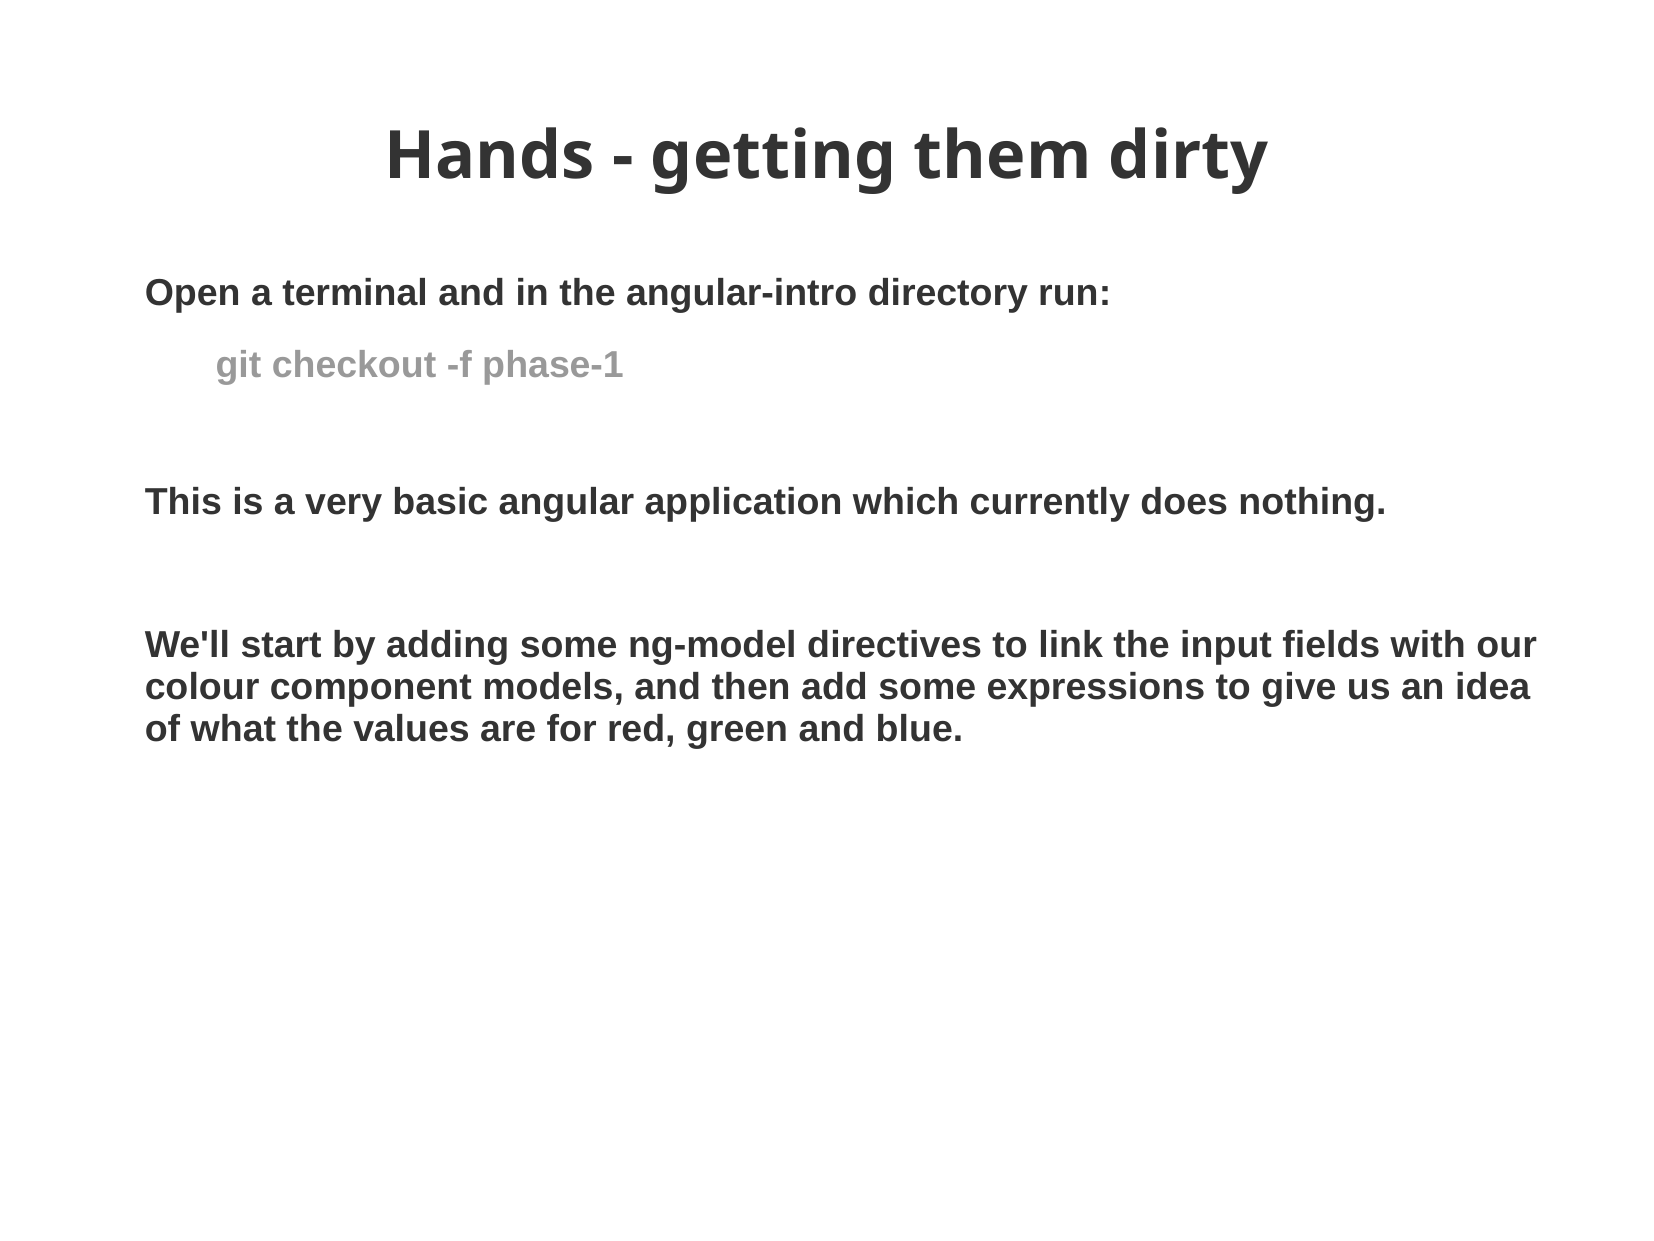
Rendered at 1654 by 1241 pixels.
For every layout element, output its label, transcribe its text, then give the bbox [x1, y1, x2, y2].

title Hands - getting them dirty [82, 49, 1571, 257]
list Open a terminal and in the angular-intro directory run: git checkout -f phase-1 This is a very basic angular application which currently does nothing. We'll start by adding some ng-model directives to link the input fields with our colour component models, and then add some expressions to give us an idea of what the values are for red, green and blue. [82, 271, 1571, 761]
